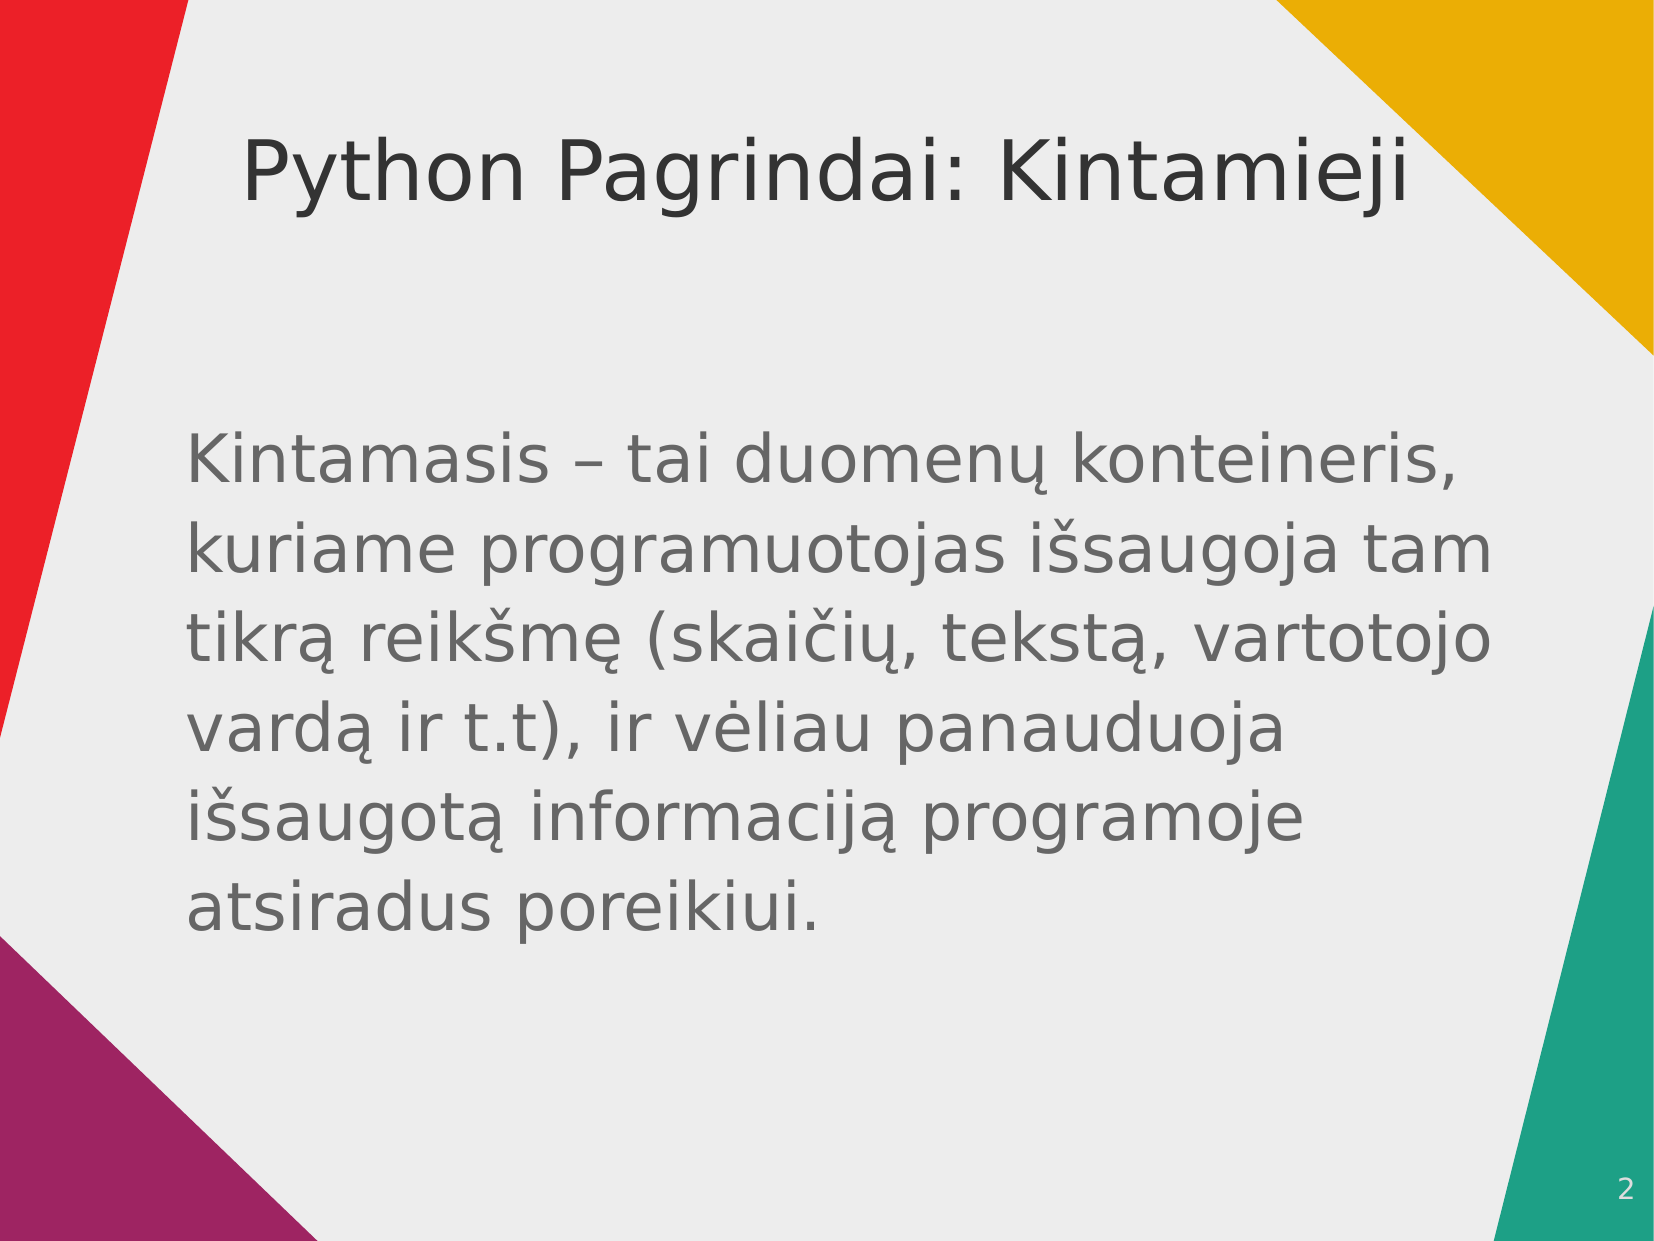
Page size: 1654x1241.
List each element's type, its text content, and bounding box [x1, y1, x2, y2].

list Kintamasis – tai duomenų konteineris, kuriame programuotojas išsaugoja tam tikrą reikšmę (skaičių, tekstą, vartotojo vardą ir t.t), ir vėliau panauduoja išsaugotą informaciją programoje atsiradus poreikiui. [114, 302, 1539, 1033]
title Python Pagrindai: Kintamieji [114, 73, 1539, 271]
